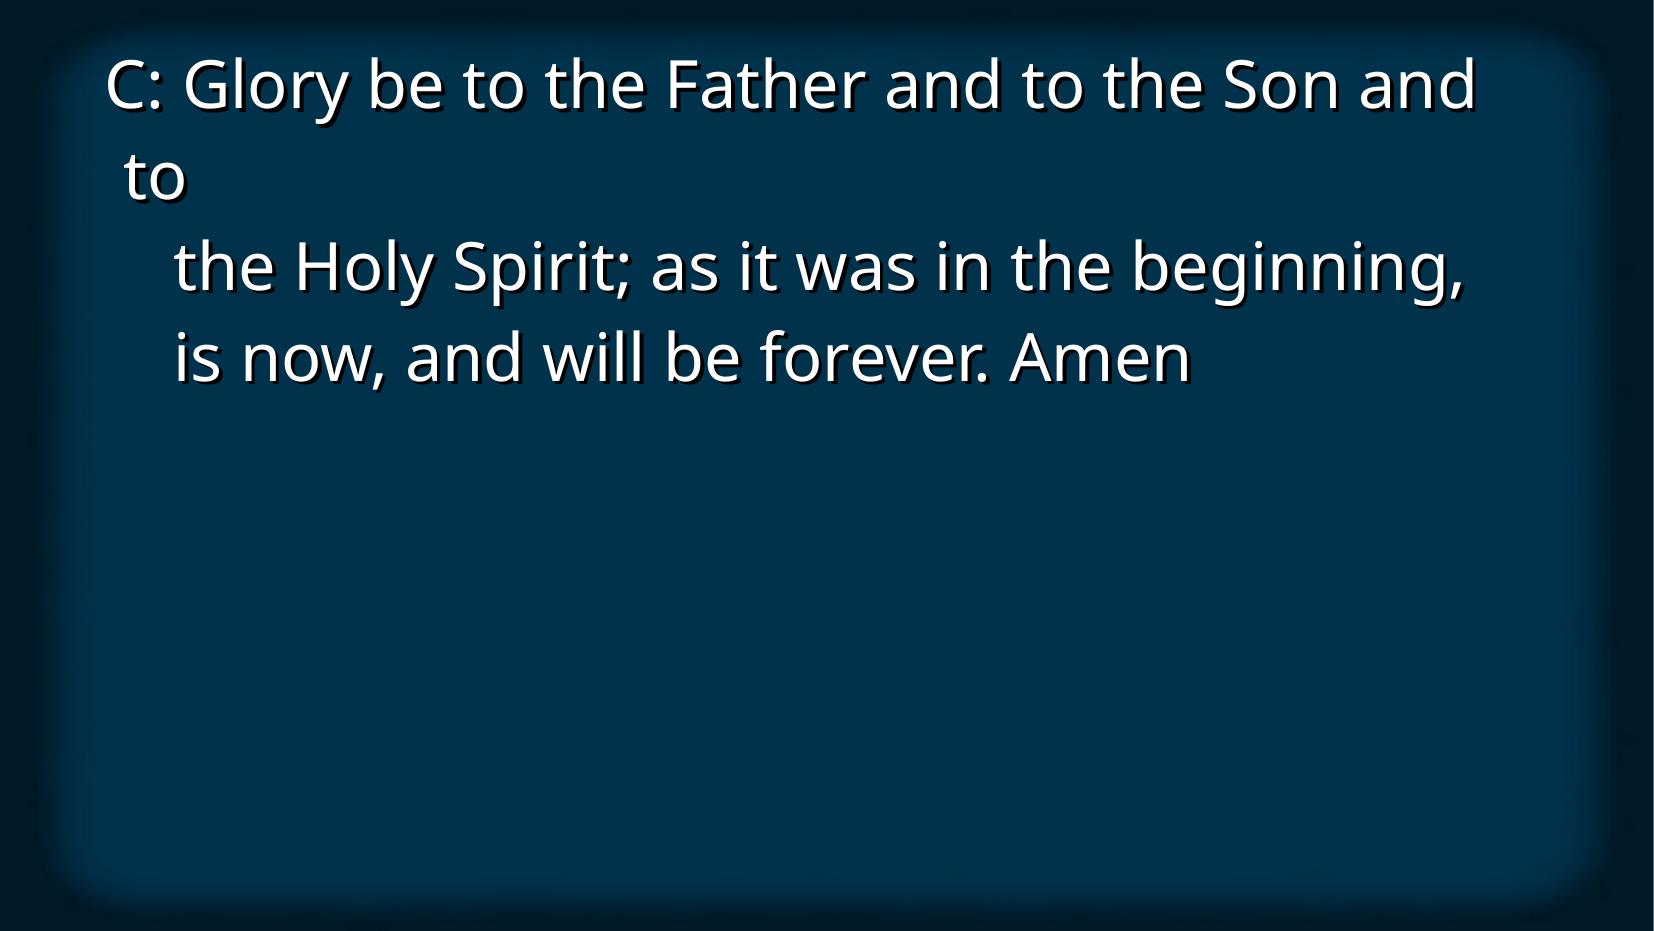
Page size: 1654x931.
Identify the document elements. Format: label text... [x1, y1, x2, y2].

picture [0, 0, 1654, 931]
text_box C: Glory be to the Father and to the Son and to the Holy Spirit; as it was in the beginning, is now, and will be forever. Amen [90, 30, 1576, 312]
